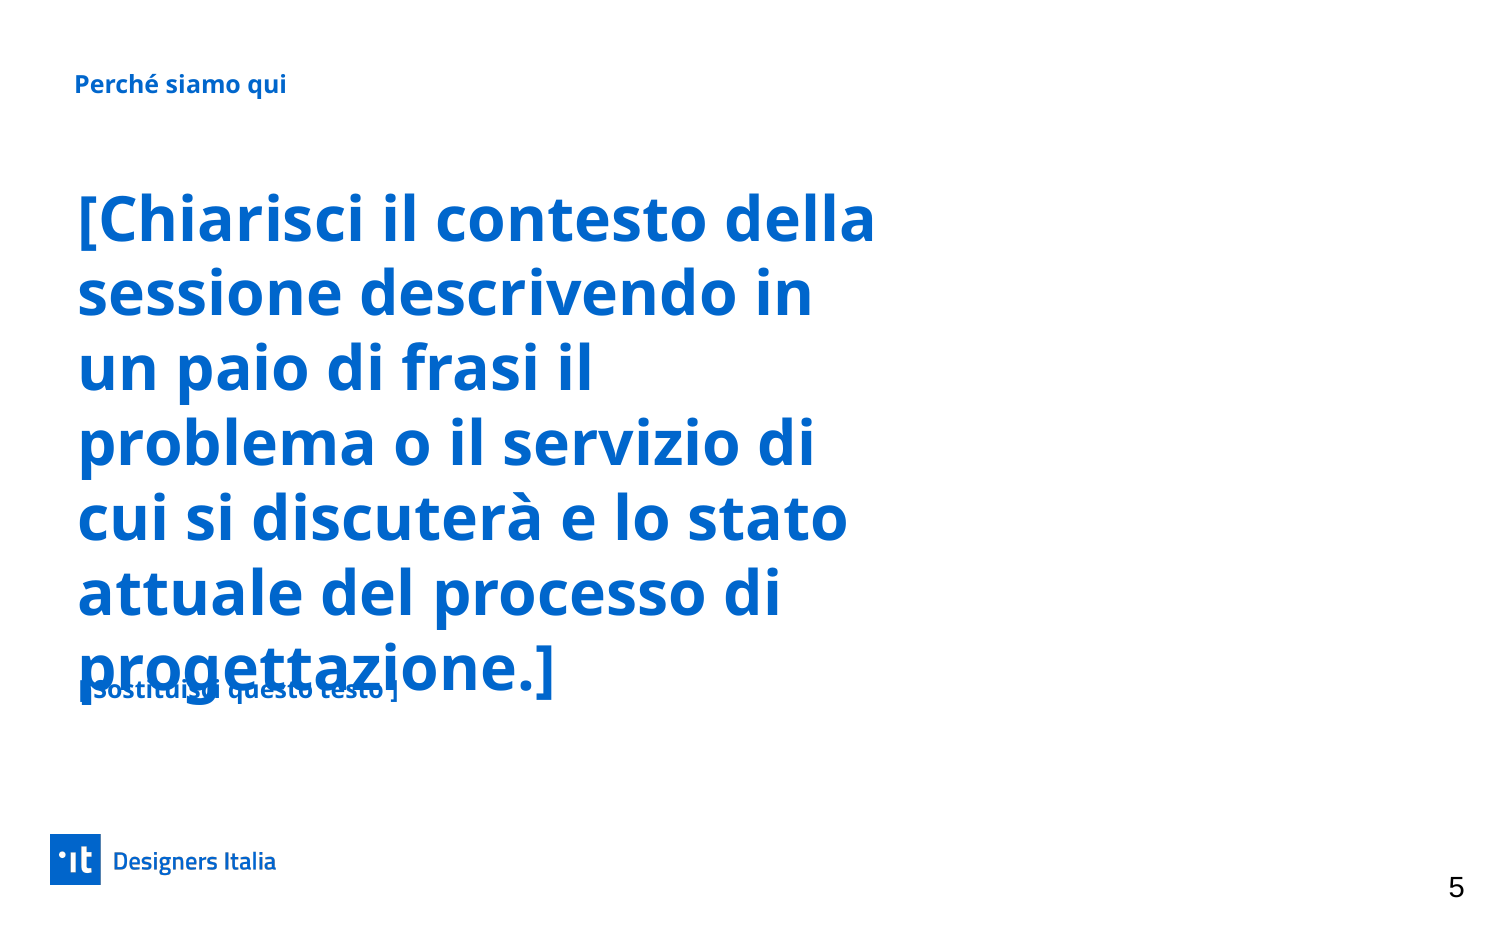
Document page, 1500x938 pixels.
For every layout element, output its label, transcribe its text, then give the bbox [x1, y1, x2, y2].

text_box [Chiarisci il contesto della sessione descrivendo in un paio di frasi il problema o il servizio di cui si discuterà e lo stato attuale del processo di progettazione.] [62, 163, 907, 648]
picture [50, 834, 289, 885]
slide_number <numero> [1389, 850, 1480, 922]
text_box Perché siamo qui [59, 58, 696, 110]
text_box [ Sostituisci questo testo ] [63, 663, 701, 715]
